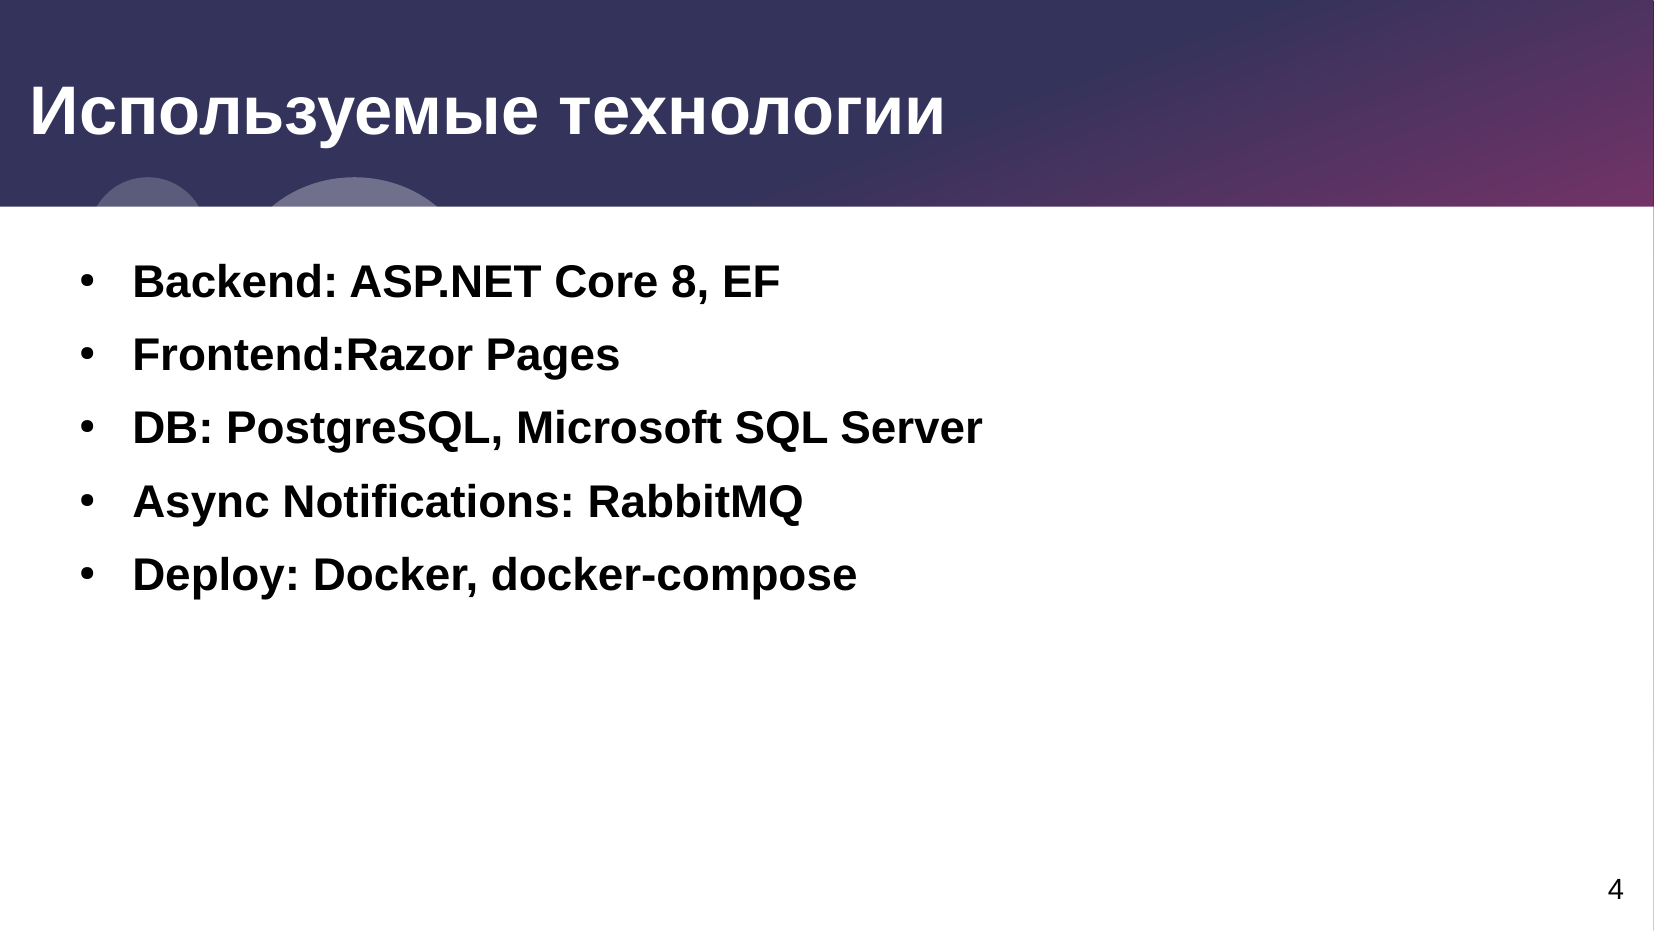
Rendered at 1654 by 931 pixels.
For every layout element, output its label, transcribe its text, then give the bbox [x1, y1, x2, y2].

title Используемые технологии [29, 29, 1004, 192]
list Backend: ASP.NET Core 8, EF Frontend:Razor Pages DB: PostgreSQL, Microsoft SQL Server Async Notifications: RabbitMQ Deploy: Docker, docker-compose [61, 255, 1538, 847]
